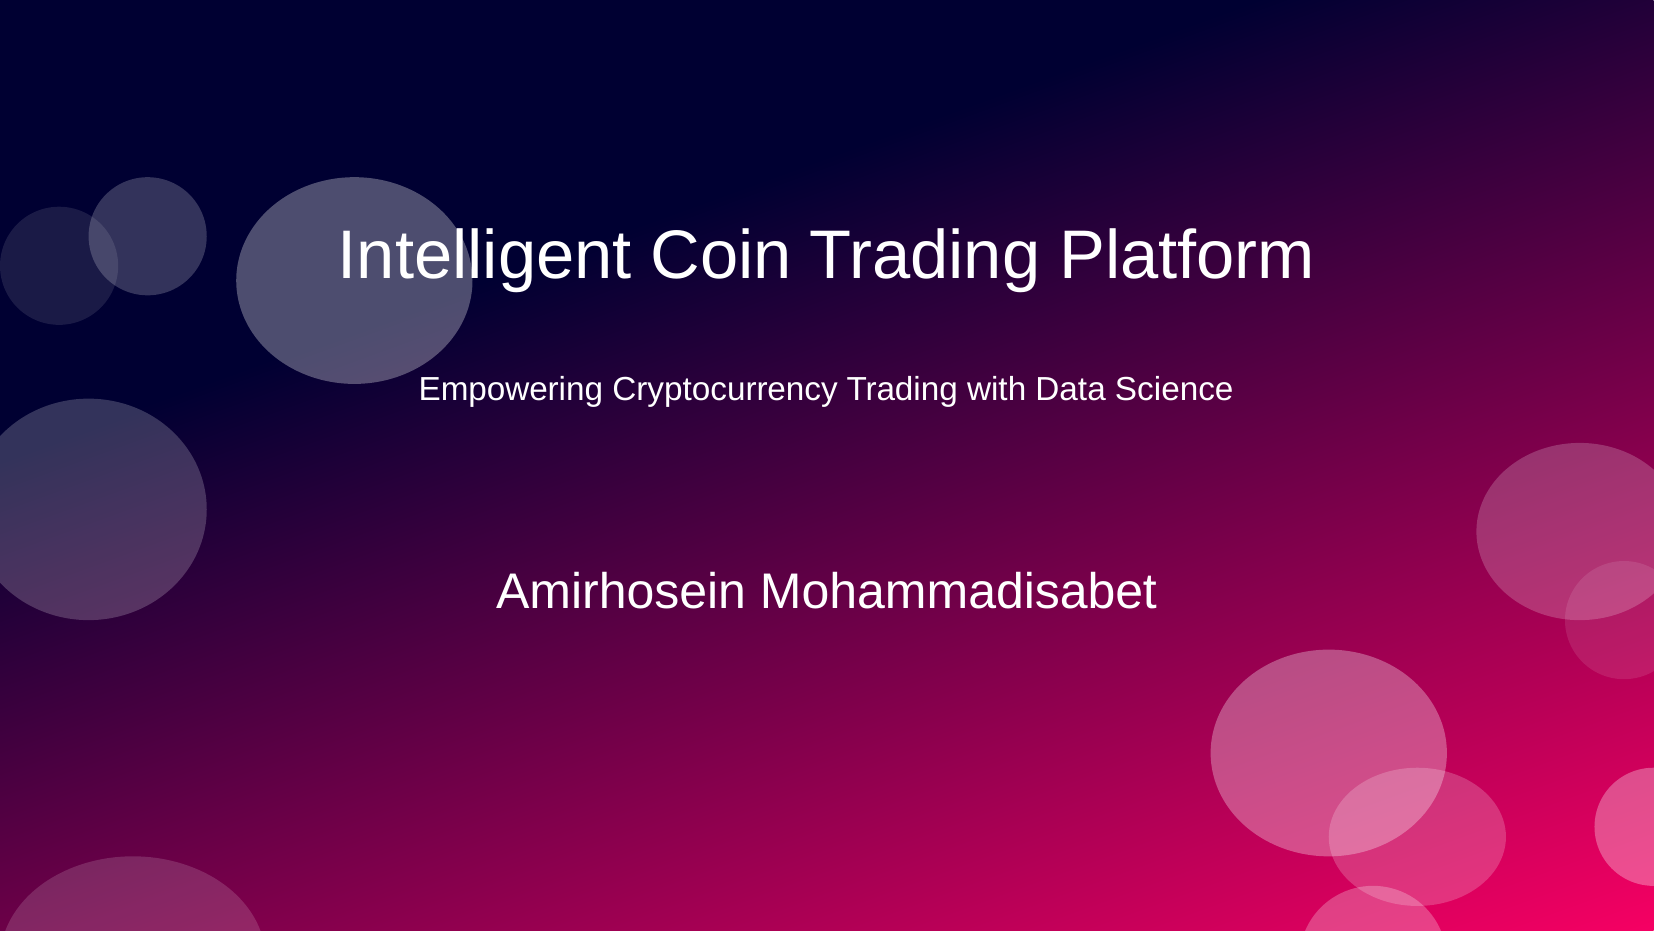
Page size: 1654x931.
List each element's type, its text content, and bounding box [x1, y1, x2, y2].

title Intelligent Coin Trading Platform Empowering Cryptocurrency Trading with Data Science [82, 216, 1571, 408]
subtitle Amirhosein Mohammadisabet [82, 425, 1571, 758]
